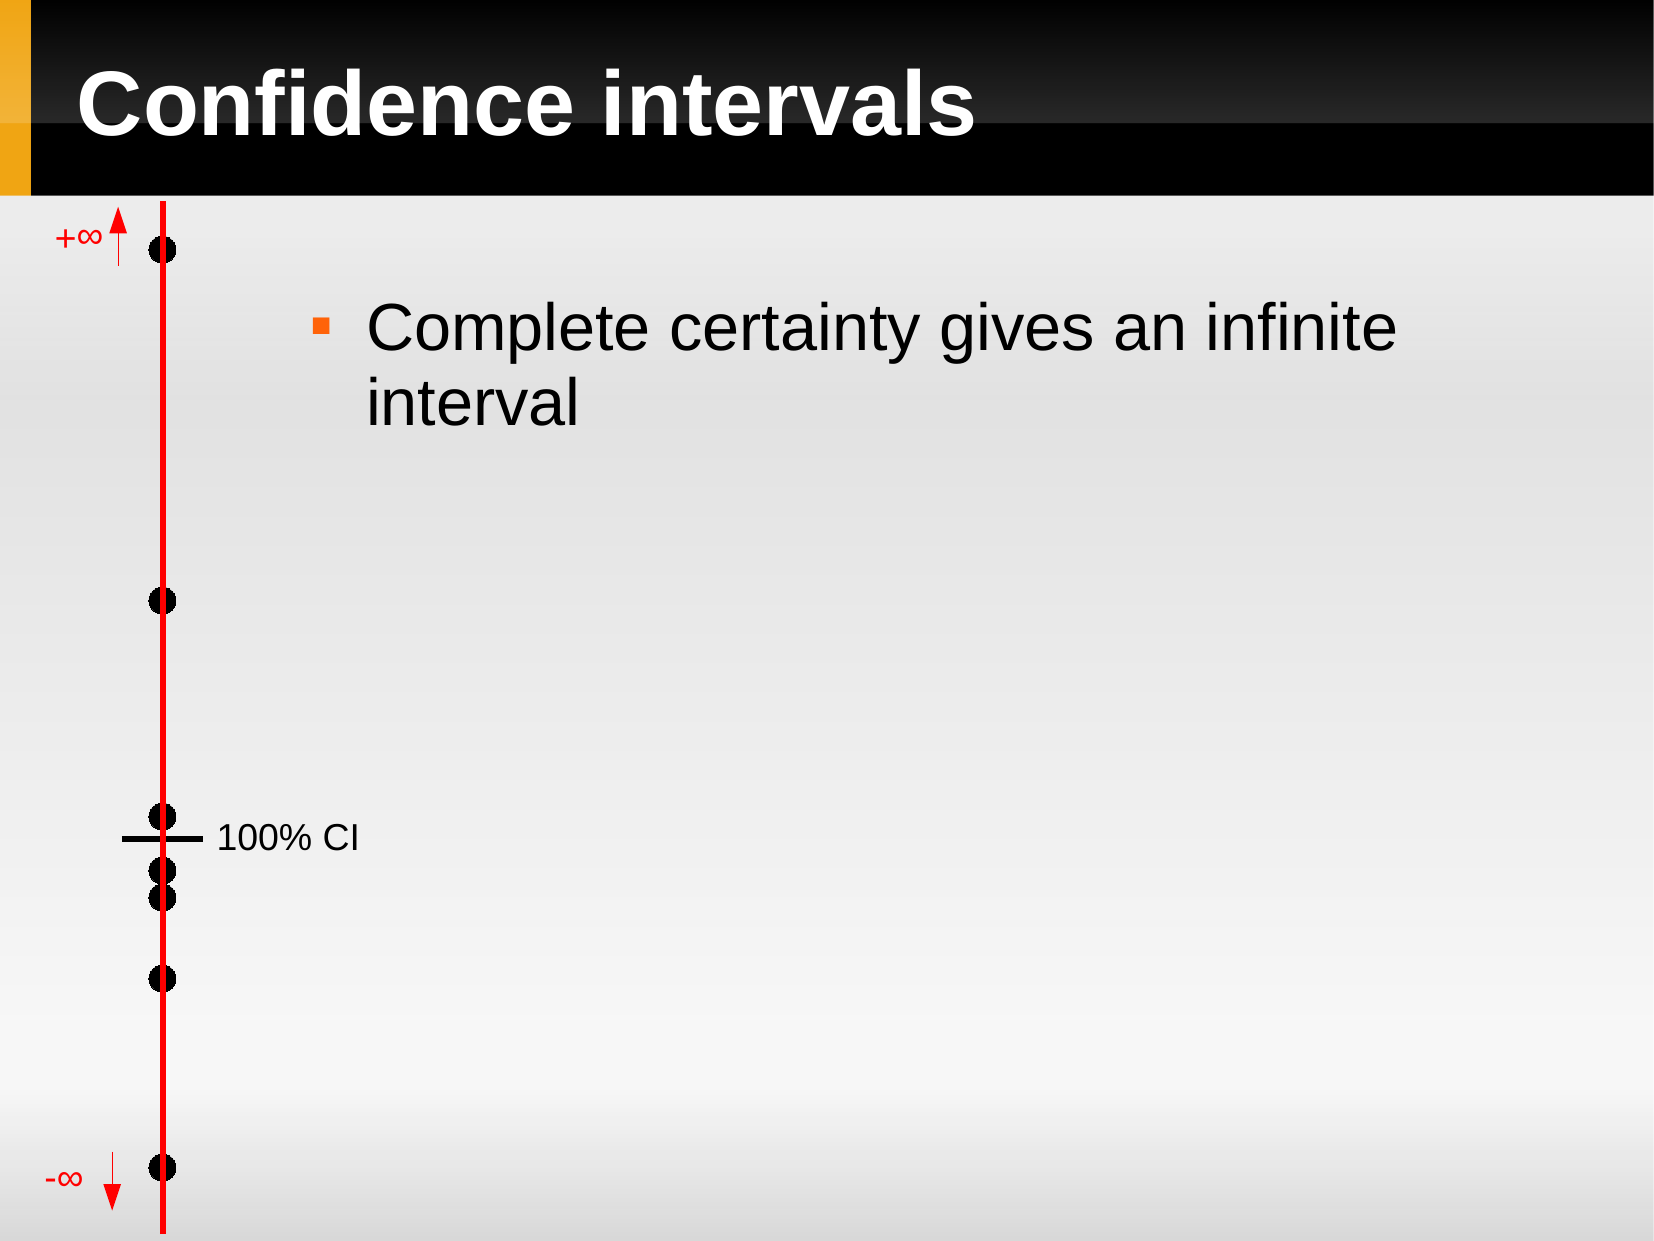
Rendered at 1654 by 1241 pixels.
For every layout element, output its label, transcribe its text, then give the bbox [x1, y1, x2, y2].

text_box [148, 857, 160, 911]
text_box [166, 587, 176, 614]
text_box [166, 857, 176, 911]
picture [0, 0, 1654, 1241]
title Confidence intervals [76, 7, 1565, 200]
text_box [166, 803, 176, 830]
text_box [148, 587, 160, 614]
text_box 100% CI [201, 809, 374, 871]
text_box [148, 1154, 160, 1181]
text_box [148, 803, 160, 830]
text_box [166, 236, 176, 263]
text_box [166, 965, 176, 992]
text_box [166, 1154, 176, 1181]
text_box -∞ [29, 1149, 100, 1211]
text_box ∞+ [38, 206, 119, 268]
text_box [148, 236, 160, 263]
text_box [148, 965, 160, 992]
list Complete certainty gives an infinite interval [295, 290, 1571, 1094]
